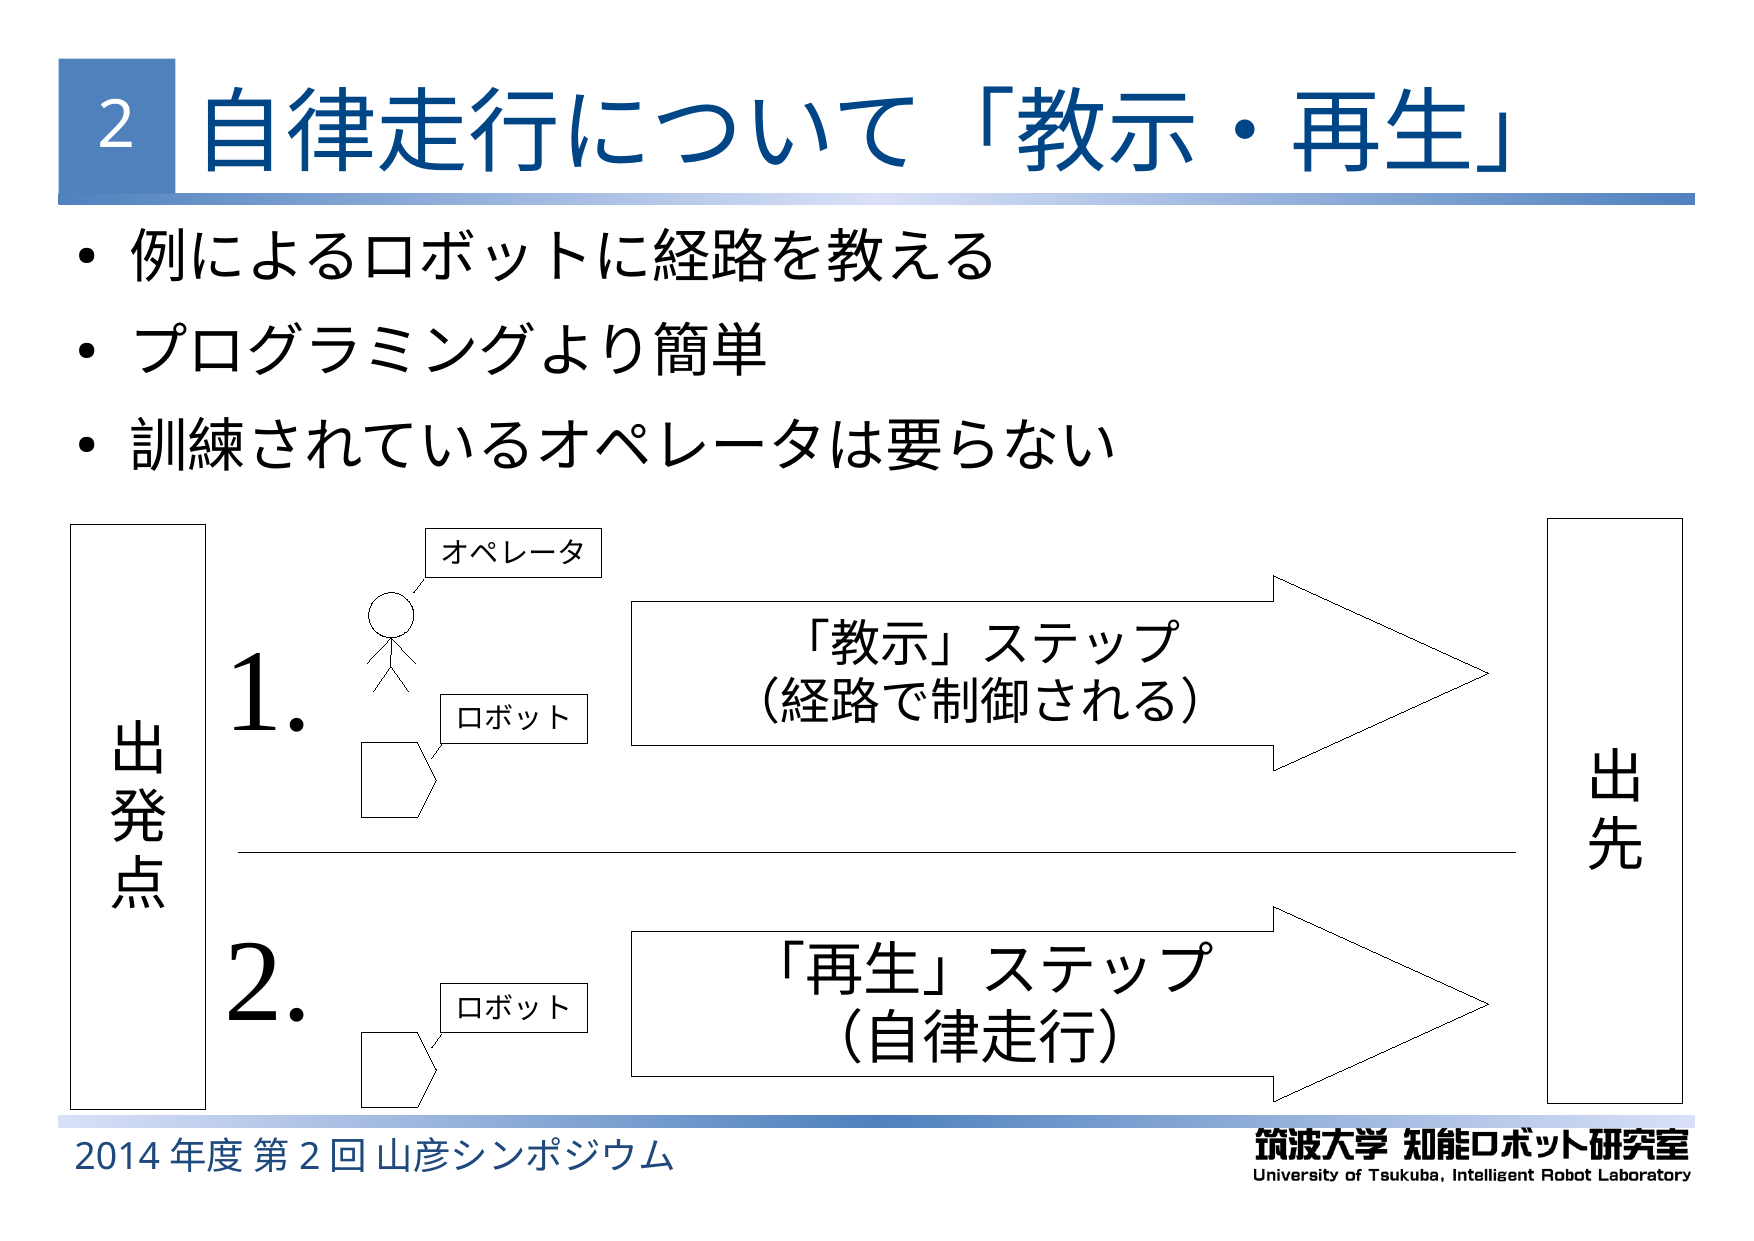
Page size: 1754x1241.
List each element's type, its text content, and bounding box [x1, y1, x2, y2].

text_box 「教示」ステップ （経路で制御される） [631, 575, 1489, 771]
text_box ロボット [440, 983, 588, 1033]
text_box 2. [209, 908, 327, 1054]
text_box 「再生」ステップ （自律走行） [631, 906, 1489, 1102]
text_box 出 先 [1547, 518, 1683, 1104]
text_box ロボット [440, 694, 588, 744]
text_box オペレータ [425, 528, 602, 578]
picture [1252, 1127, 1691, 1182]
list 例によるロボットに経路を教える プログラミングより簡単 訓練されているオペレータは要らない [58, 223, 1696, 494]
text_box 出 発 点 [70, 524, 206, 1110]
title 自律走行について「教示・再生」 [193, 61, 1651, 205]
text_box 1. [209, 619, 327, 764]
